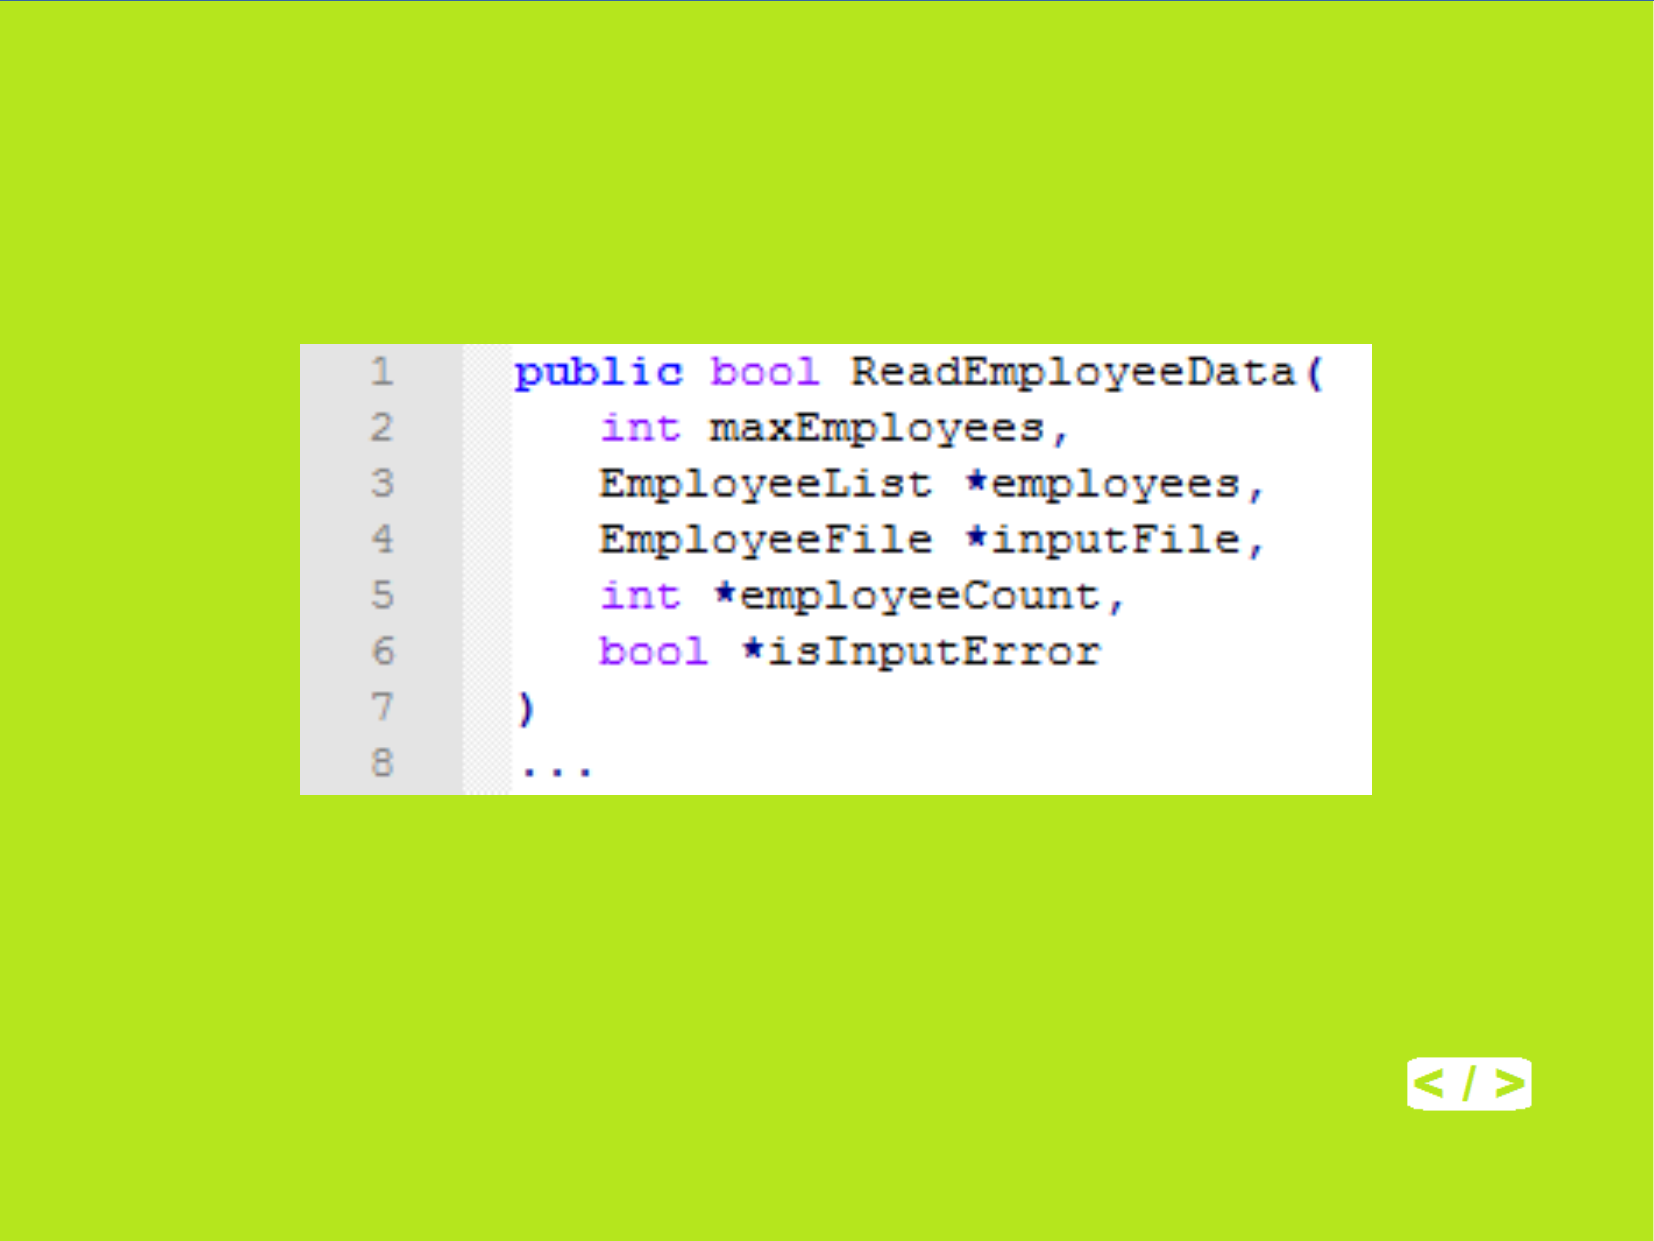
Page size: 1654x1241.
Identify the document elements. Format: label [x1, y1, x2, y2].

picture [1395, 1042, 1546, 1126]
picture [300, 344, 1372, 796]
text_box [0, 0, 1654, 1241]
